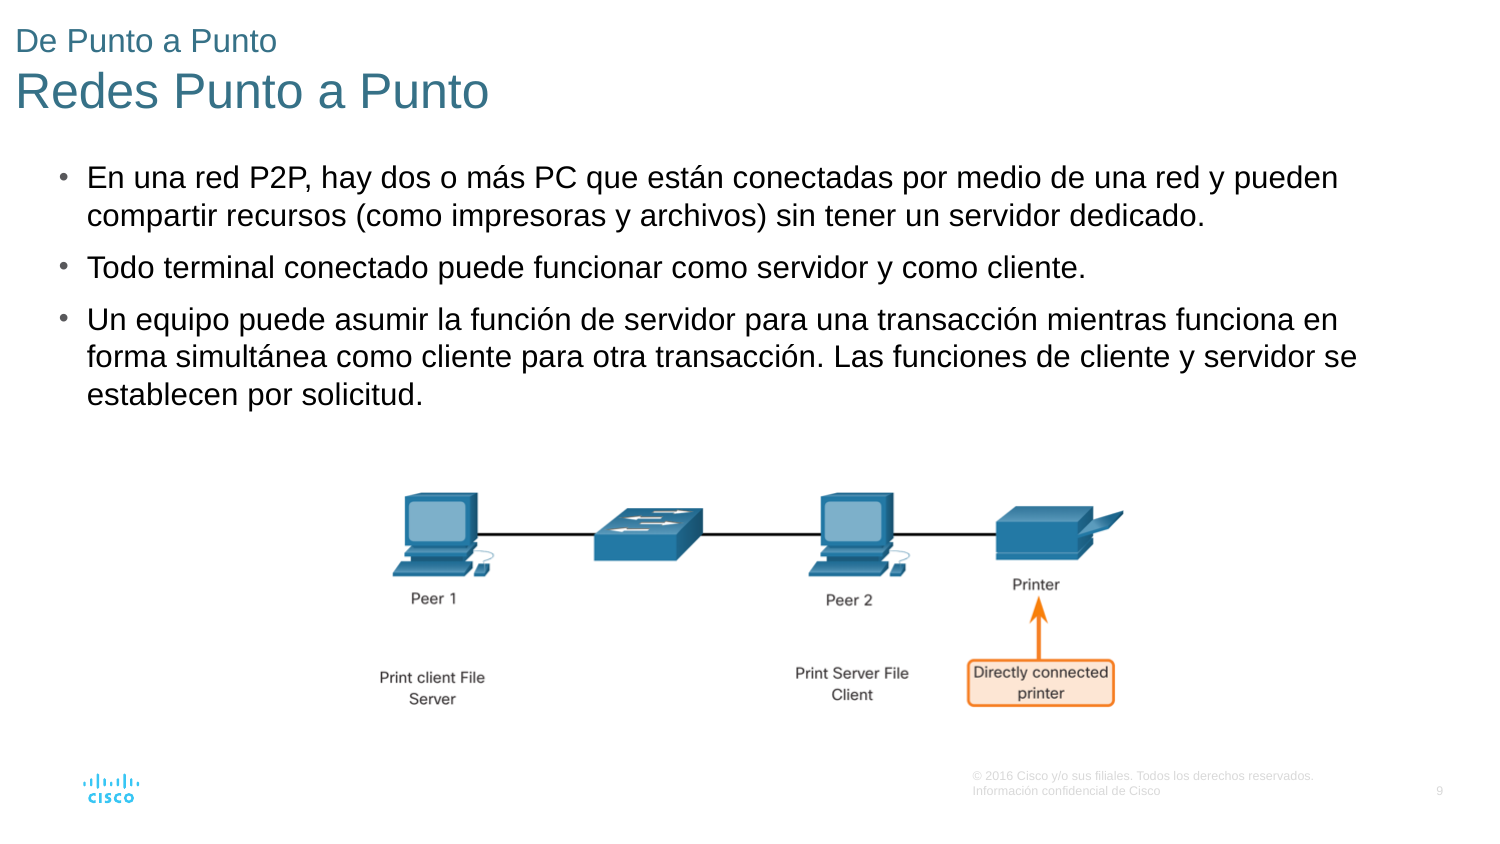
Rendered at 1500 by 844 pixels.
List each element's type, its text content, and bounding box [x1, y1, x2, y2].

picture [358, 479, 1142, 733]
list En una red P2P, hay dos o más PC que están conectadas por medio de una red y pueden compartir recursos (como impresoras y archivos) sin tener un servidor dedicado. Todo terminal conectado puede funcionar como servidor y como cliente. Un equipo puede asumir la función de servidor para una transacción mientras funciona en forma simultánea como cliente para otra transacción. Las funciones de cliente y servidor se establecen por solicitud. [44, 150, 1418, 461]
title De Punto a Punto Redes Punto a Punto [0, 6, 1500, 131]
